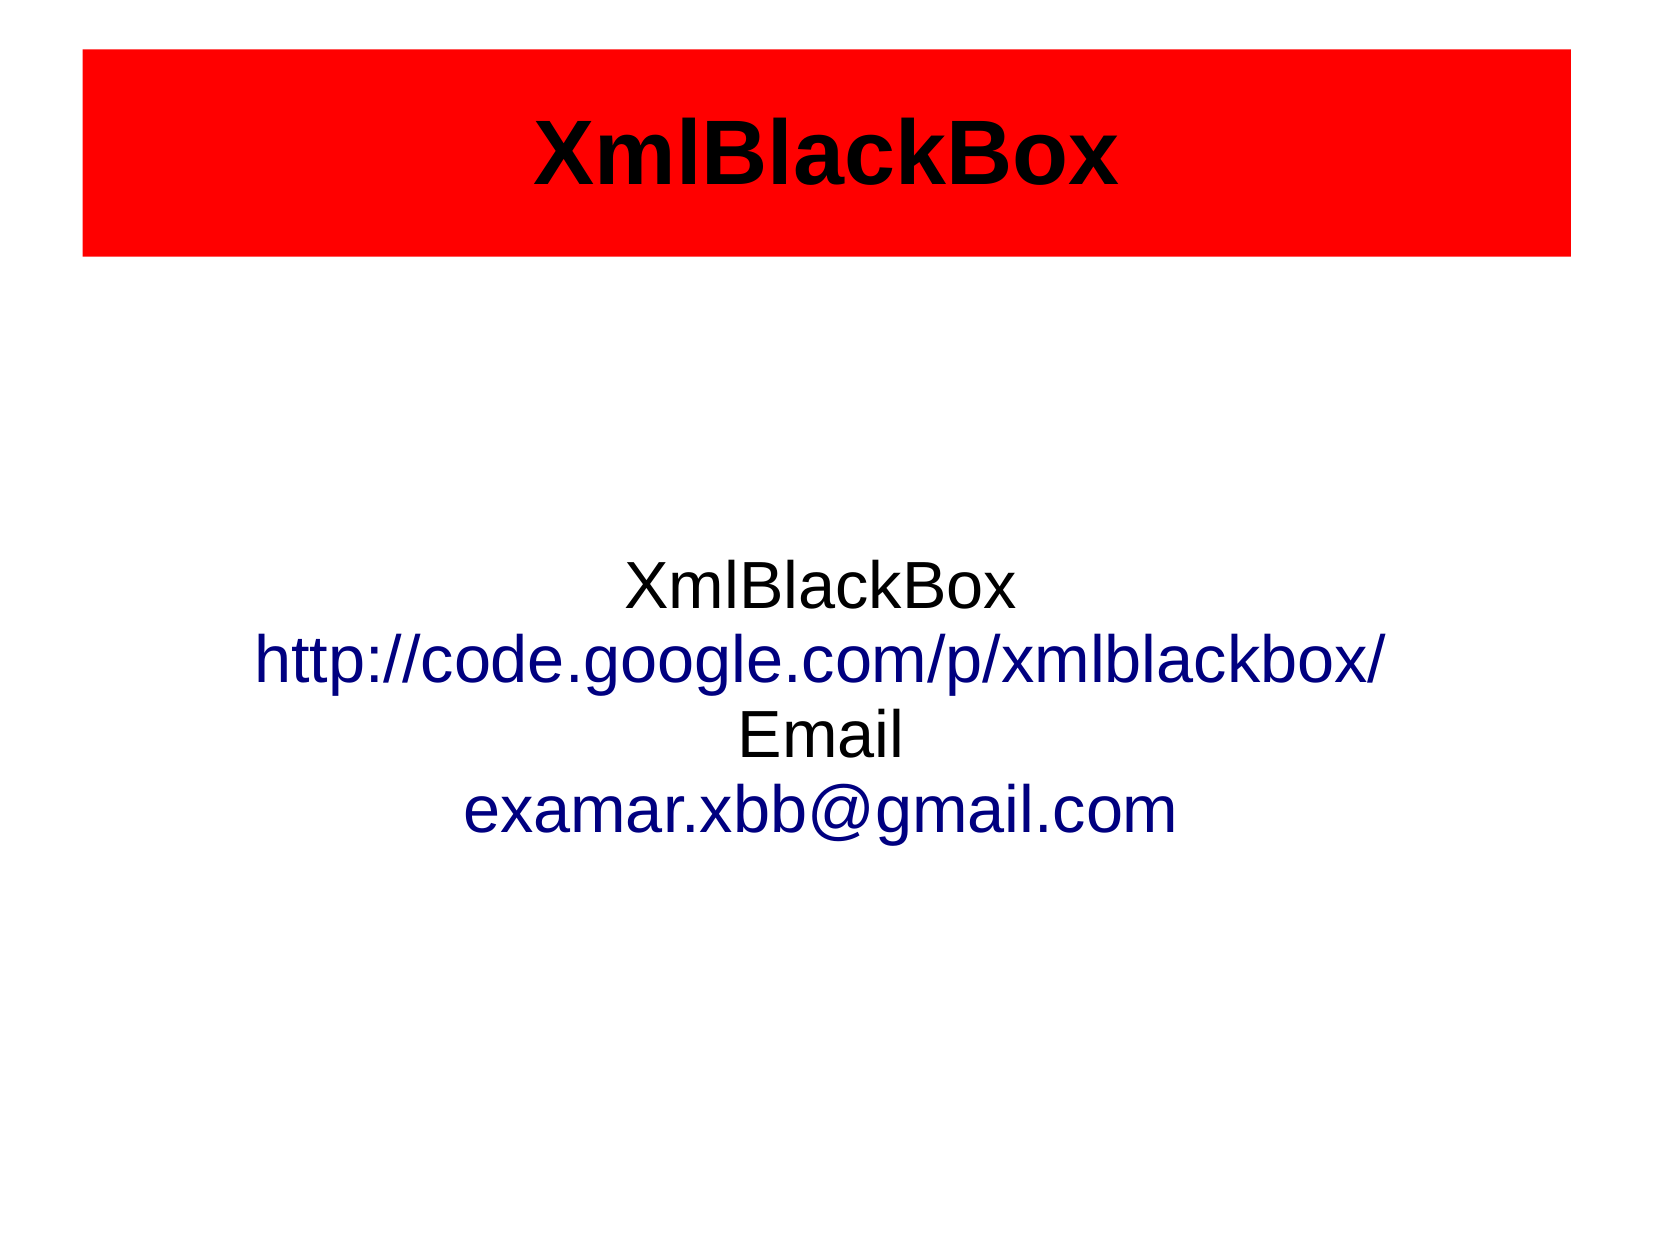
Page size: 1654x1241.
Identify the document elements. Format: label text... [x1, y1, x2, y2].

subtitle XmlBlackBox http://code.google.com/p/xmlblackbox/ Email examar.xbb@gmail.com [76, 295, 1565, 1099]
title XmlBlackBox [82, 49, 1571, 257]
